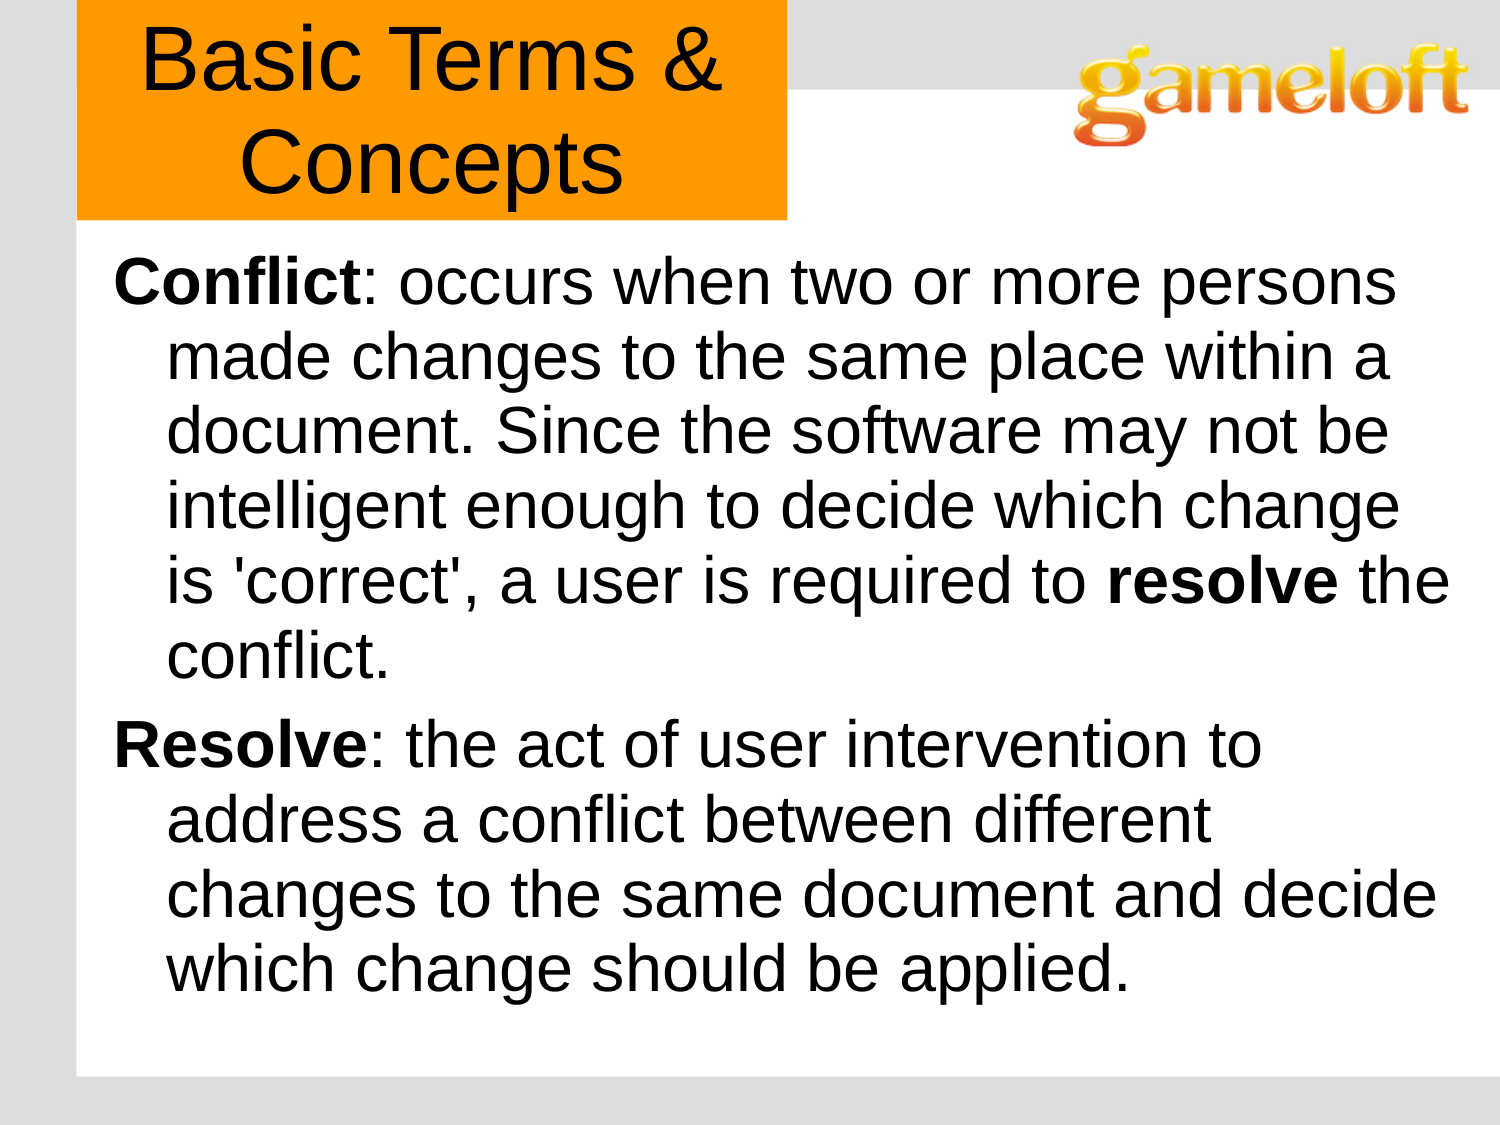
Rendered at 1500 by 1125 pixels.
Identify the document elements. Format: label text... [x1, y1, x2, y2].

title Basic Terms & Concepts [76, 0, 788, 221]
picture [0, 0, 1500, 1125]
list Conflict: occurs when two or more persons made changes to the same place within a document. Since the software may not be intelligent enough to decide which change is 'correct', a user is required to resolve the conflict. Resolve: the act of user intervention to address a conflict between different changes to the same document and decide which change should be applied. [80, 236, 1477, 1063]
